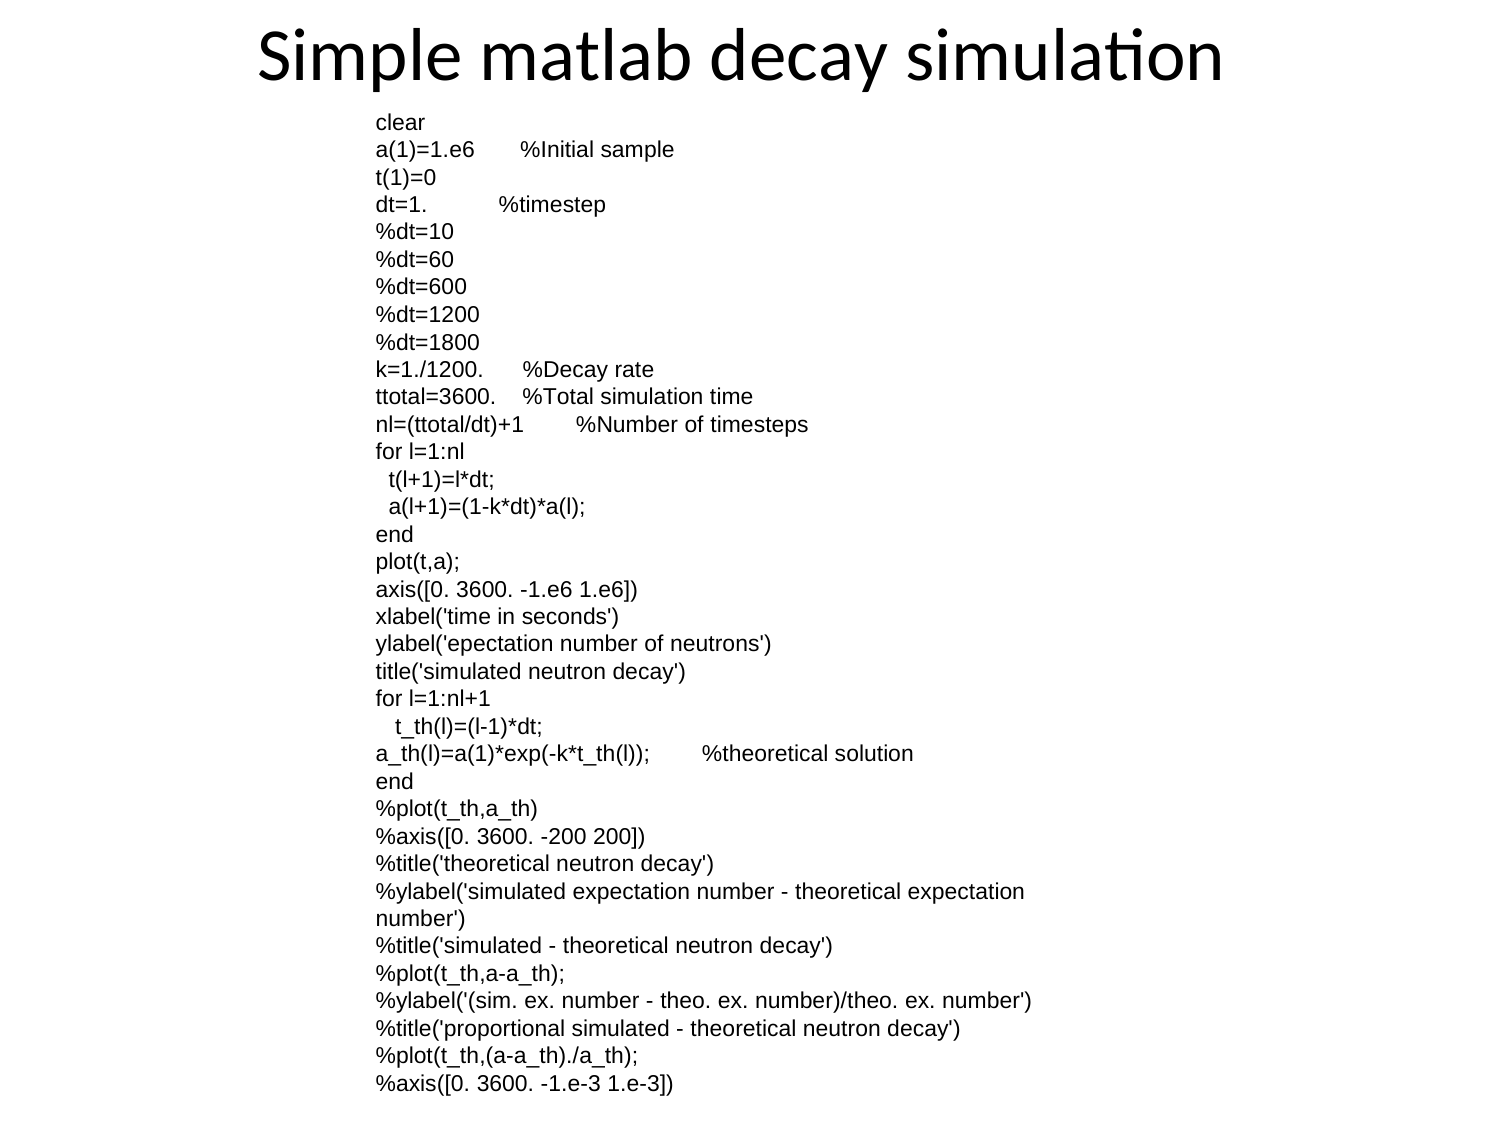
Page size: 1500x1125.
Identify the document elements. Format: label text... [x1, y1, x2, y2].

title Simple matlab decay simulation [75, 0, 1426, 100]
text_box clear a(1)=1.e6 %Initial sample t(1)=0 dt=1. %timestep %dt=10 %dt=60 %dt=600 %dt=1200 %dt=1800 k=1./1200. %Decay rate ttotal=3600. %Total simulation time nl=(ttotal/dt)+1 %Number of timesteps for l=1:nl t(l+1)=l*dt; a(l+1)=(1-k*dt)*a(l); end plot(t,a); axis([0. 3600. -1.e6 1.e6]) xlabel('time in seconds') ylabel('epectation number of neutrons') title('simulated neutron decay') for l=1:nl+1 t_th(l)=(l-1)*dt; a_th(l)=a(1)*exp(-k*t_th(l)); %theoretical solution end %plot(t_th,a_th) %axis([0. 3600. -200 200]) %title('theoretical neutron decay') %ylabel('simulated expectation number - theoretical expectation number') %title('simulated - theoretical neutron decay') %plot(t_th,a-a_th); %ylabel('(sim. ex. number - theo. ex. number)/theo. ex. number') %title('proportional simulated - theoretical neutron decay') %plot(t_th,(a-a_th)./a_th); %axis([0. 3600. -1.e-3 1.e-3]) [360, 99, 1096, 1125]
